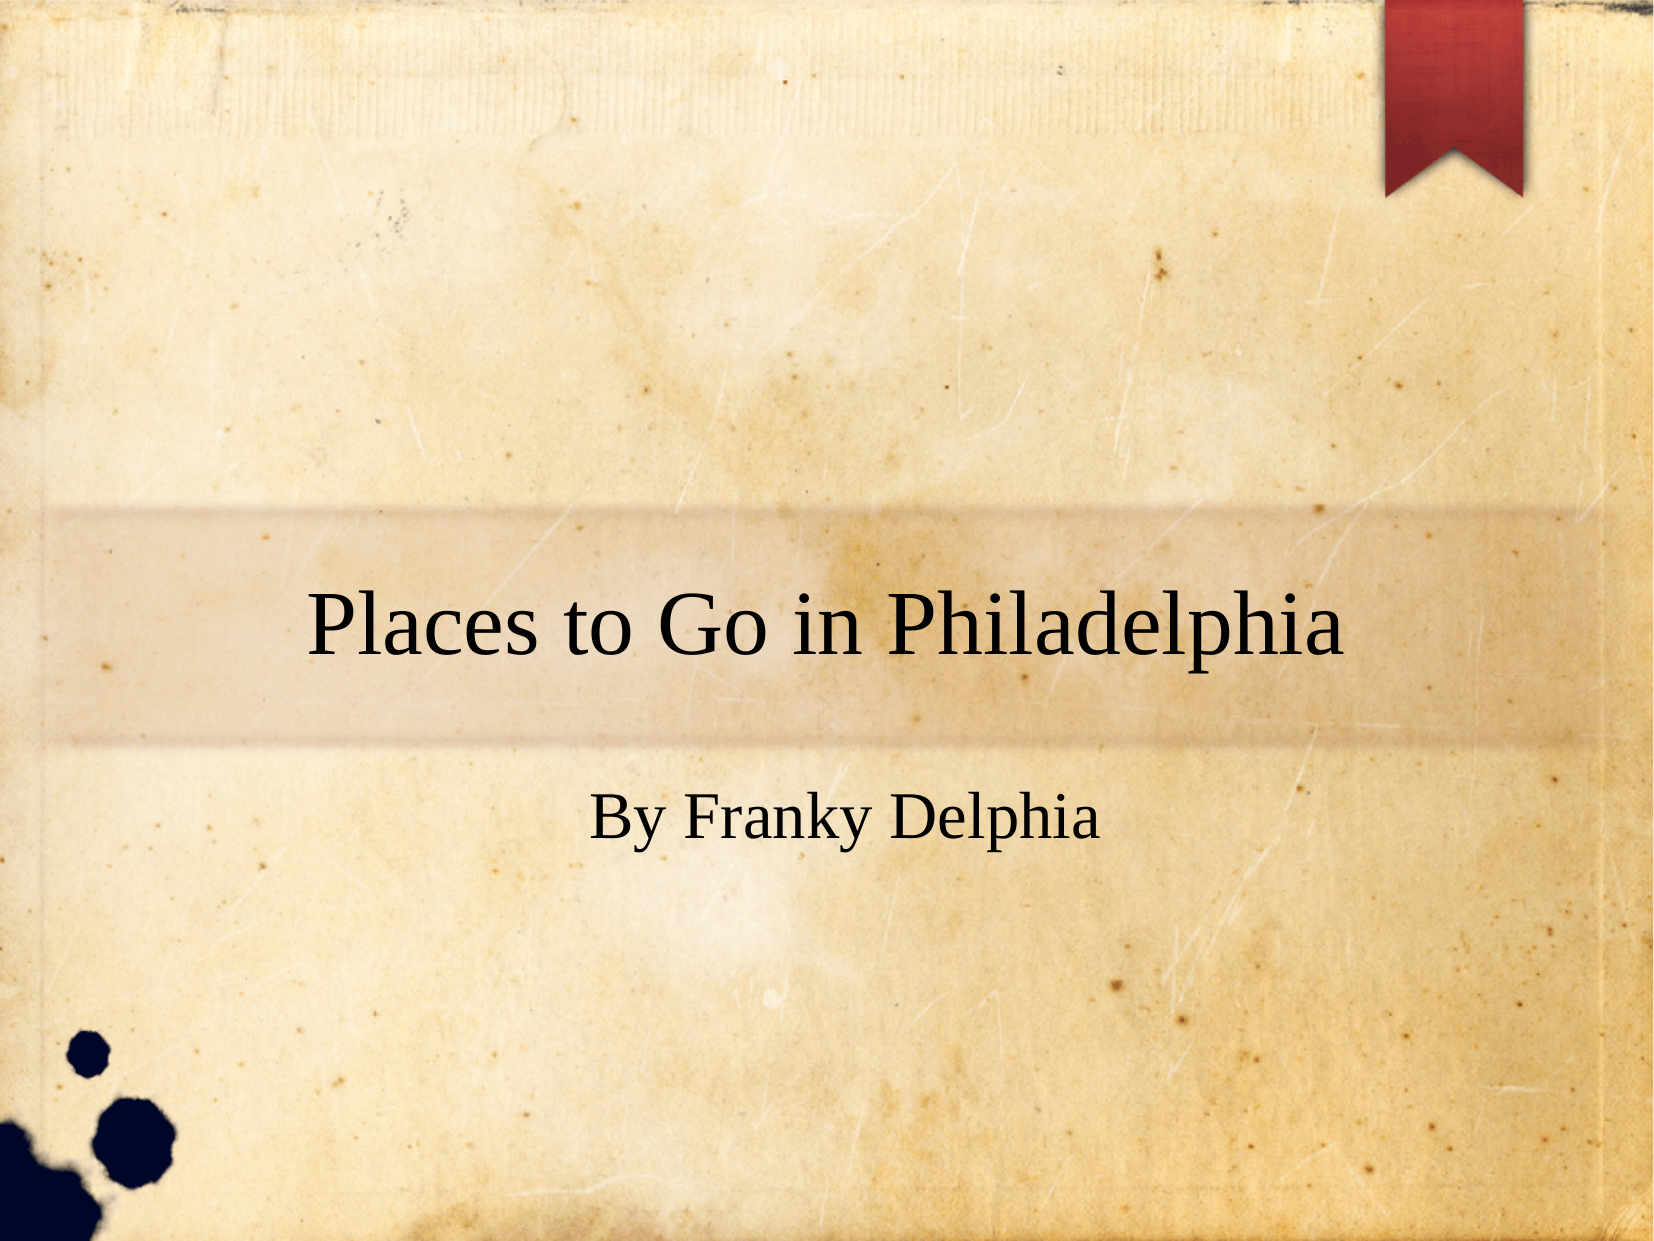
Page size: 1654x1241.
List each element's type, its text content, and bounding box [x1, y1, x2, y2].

title Places to Go in Philadelphia [82, 519, 1571, 727]
list By Franky Delphia [82, 779, 1538, 1205]
picture [0, 0, 1654, 1241]
